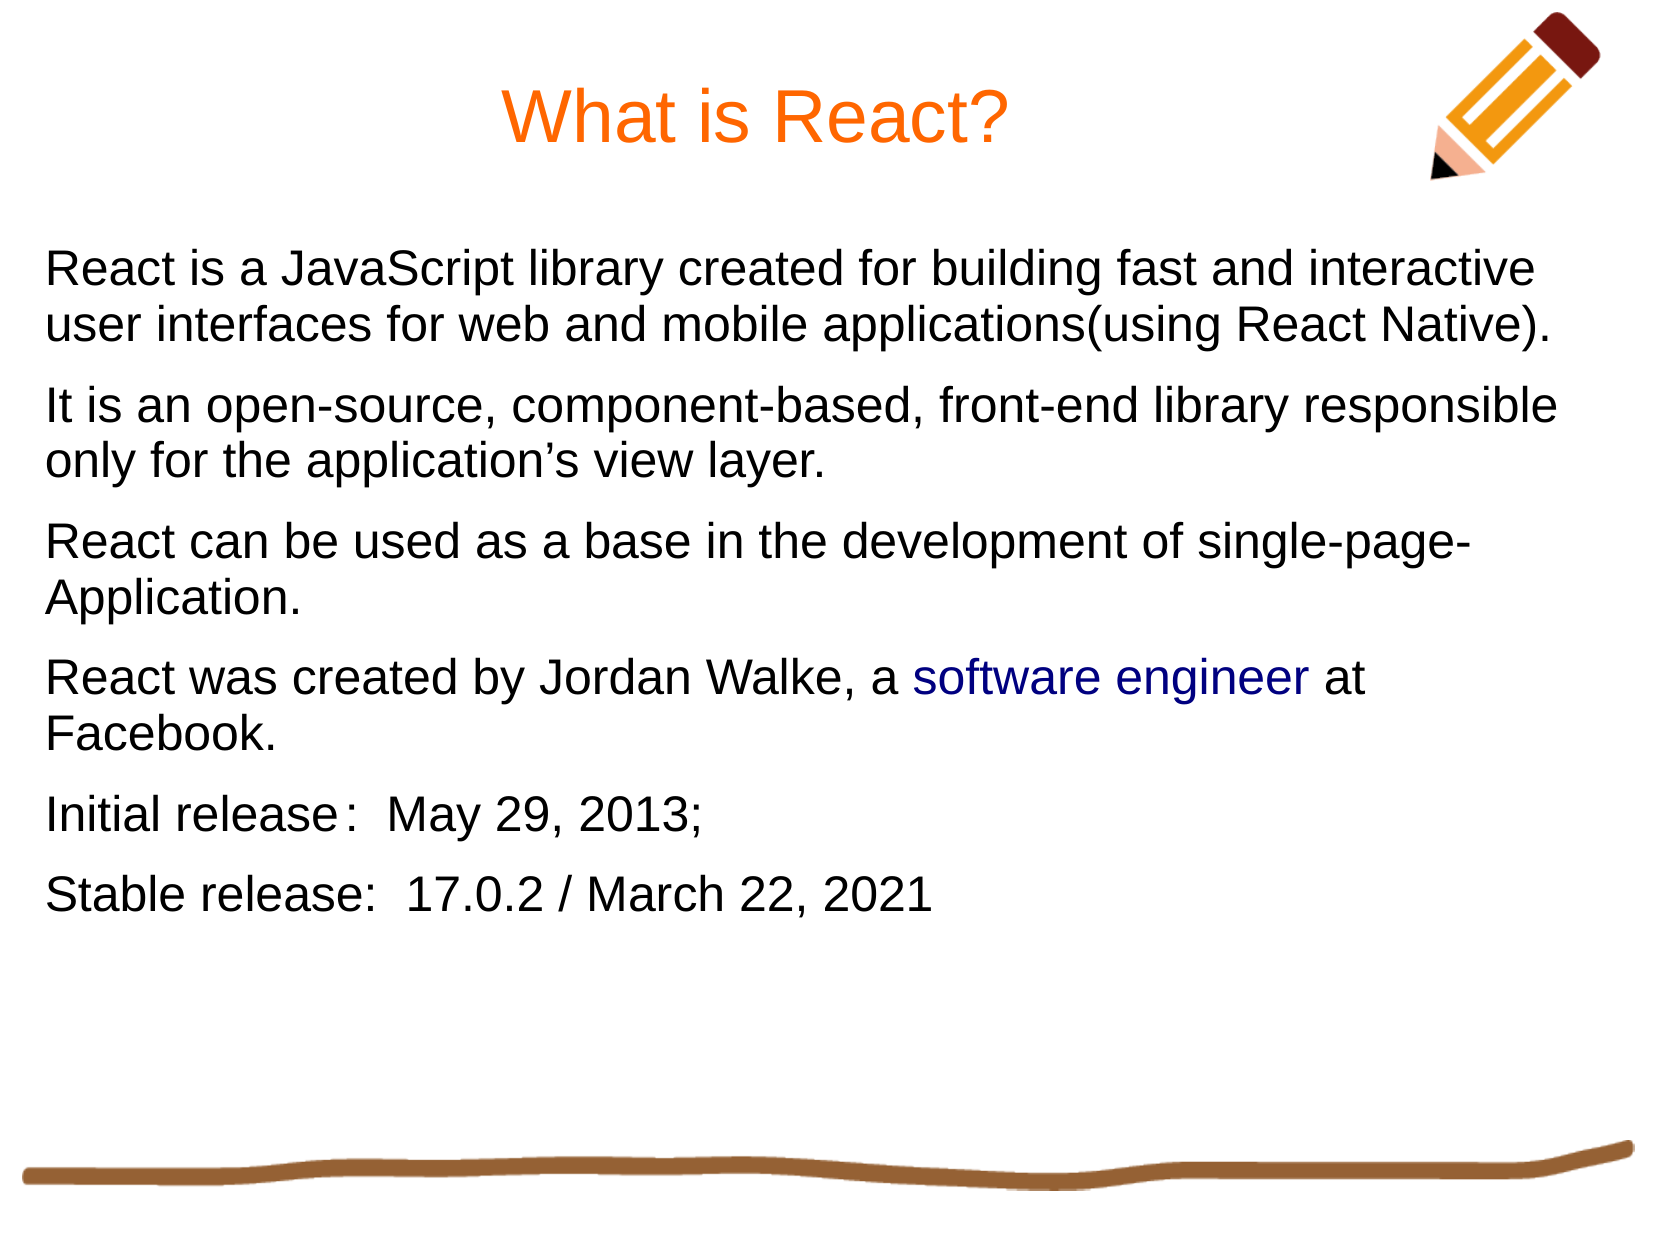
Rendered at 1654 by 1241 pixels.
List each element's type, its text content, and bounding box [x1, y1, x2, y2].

picture [1430, 12, 1601, 181]
title What is React? [82, 55, 1430, 178]
text_box React is a JavaScript library created for building fast and interactive user interfaces for web and mobile applications(using React Native). It is an open-source, component-based, front-end library responsible only for the application’s view layer. React can be used as a base in the development of single-page-Application. React was created by Jordan Walke, a software engineer at Facebook. Initial release : May 29, 2013; Stable release: 17.0.2 / March 22, 2021 [30, 233, 1623, 1149]
picture [22, 1140, 1635, 1191]
